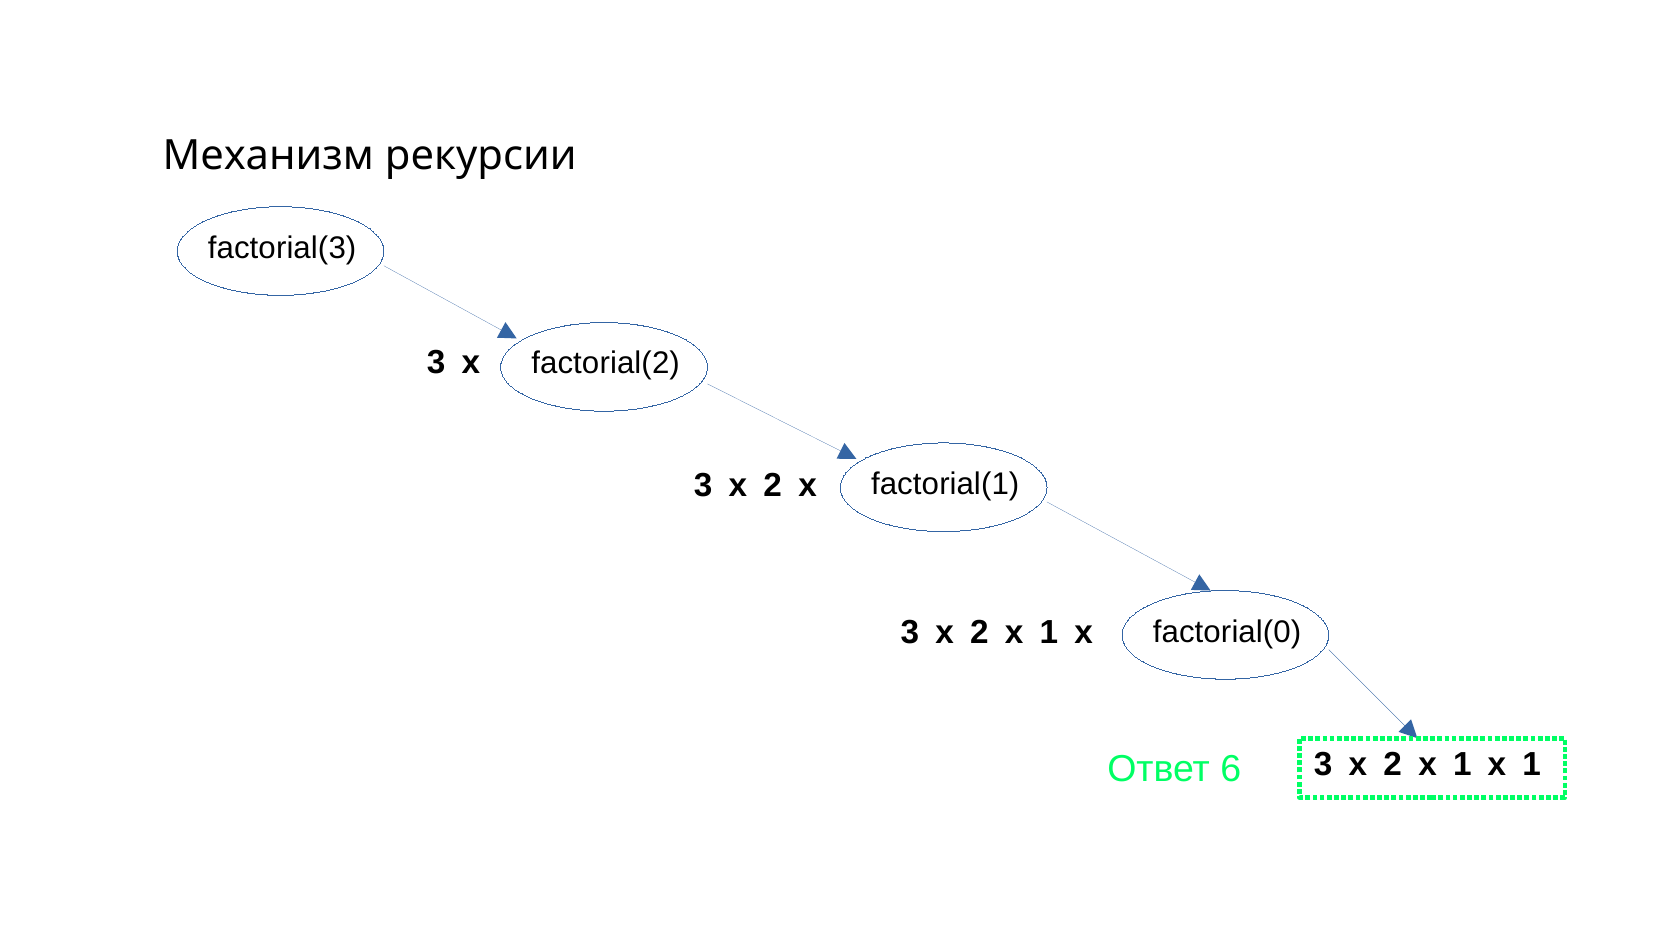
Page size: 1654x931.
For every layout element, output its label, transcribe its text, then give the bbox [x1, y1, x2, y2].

text_box 3 x 2 x [679, 458, 857, 521]
text_box 3 x 2 x 1 x [885, 606, 1123, 668]
text_box Ответ 6 [1092, 740, 1270, 798]
text_box factorial(0) [1138, 606, 1330, 664]
text_box factorial(3) [193, 222, 386, 280]
text_box 3 x 2 x 1 x 1 [1299, 738, 1565, 798]
text_box factorial(2) [516, 338, 709, 396]
text_box 3 x [412, 336, 501, 389]
text_box factorial(1) [857, 458, 1049, 516]
text_box Механизм рекурсии [147, 88, 1595, 178]
